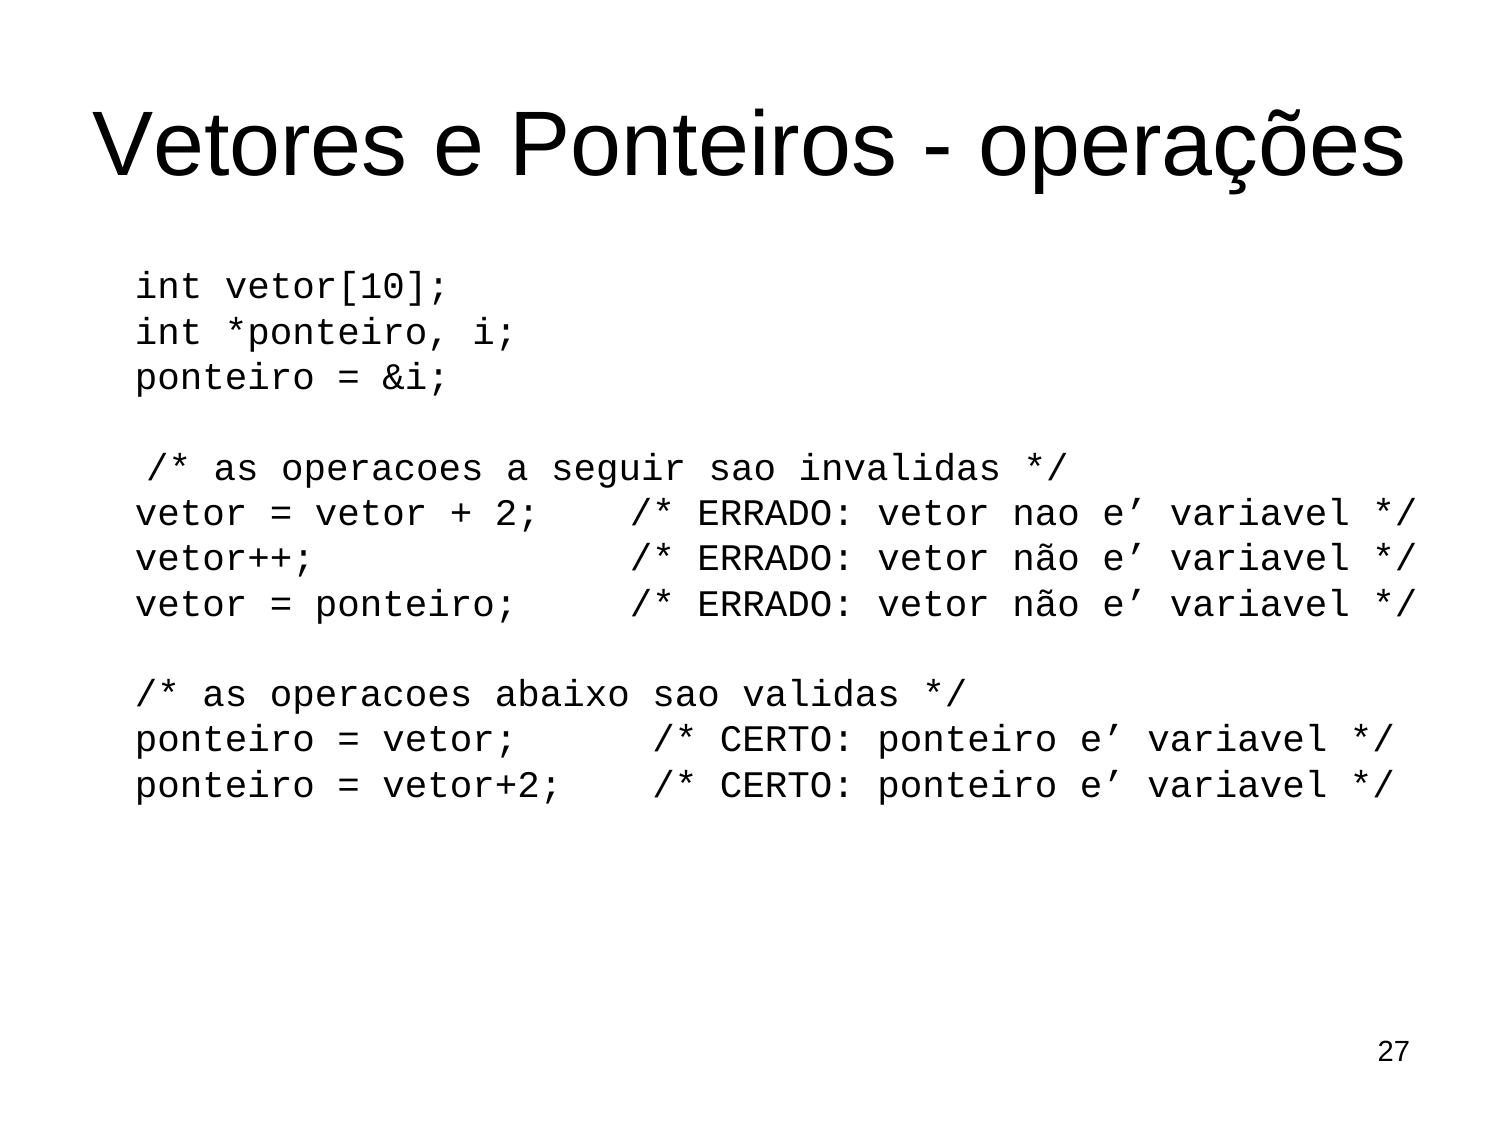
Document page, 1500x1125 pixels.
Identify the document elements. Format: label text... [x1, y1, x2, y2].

title Vetores e Ponteiros - operações [75, 45, 1426, 233]
list int vetor[10]; int *ponteiro, i; ponteiro = &i; /* as operacoes a seguir sao invalidas */ vetor = vetor + 2; /* ERRADO: vetor nao e’ variavel */ vetor++; /* ERRADO: vetor não e’ variavel */ vetor = ponteiro; /* ERRADO: vetor não e’ variavel */ /* as operacoes abaixo sao validas */ ponteiro = vetor; /* CERTO: ponteiro e’ variavel */ ponteiro = vetor+2; /* CERTO: ponteiro e’ variavel */ [75, 262, 1471, 1005]
